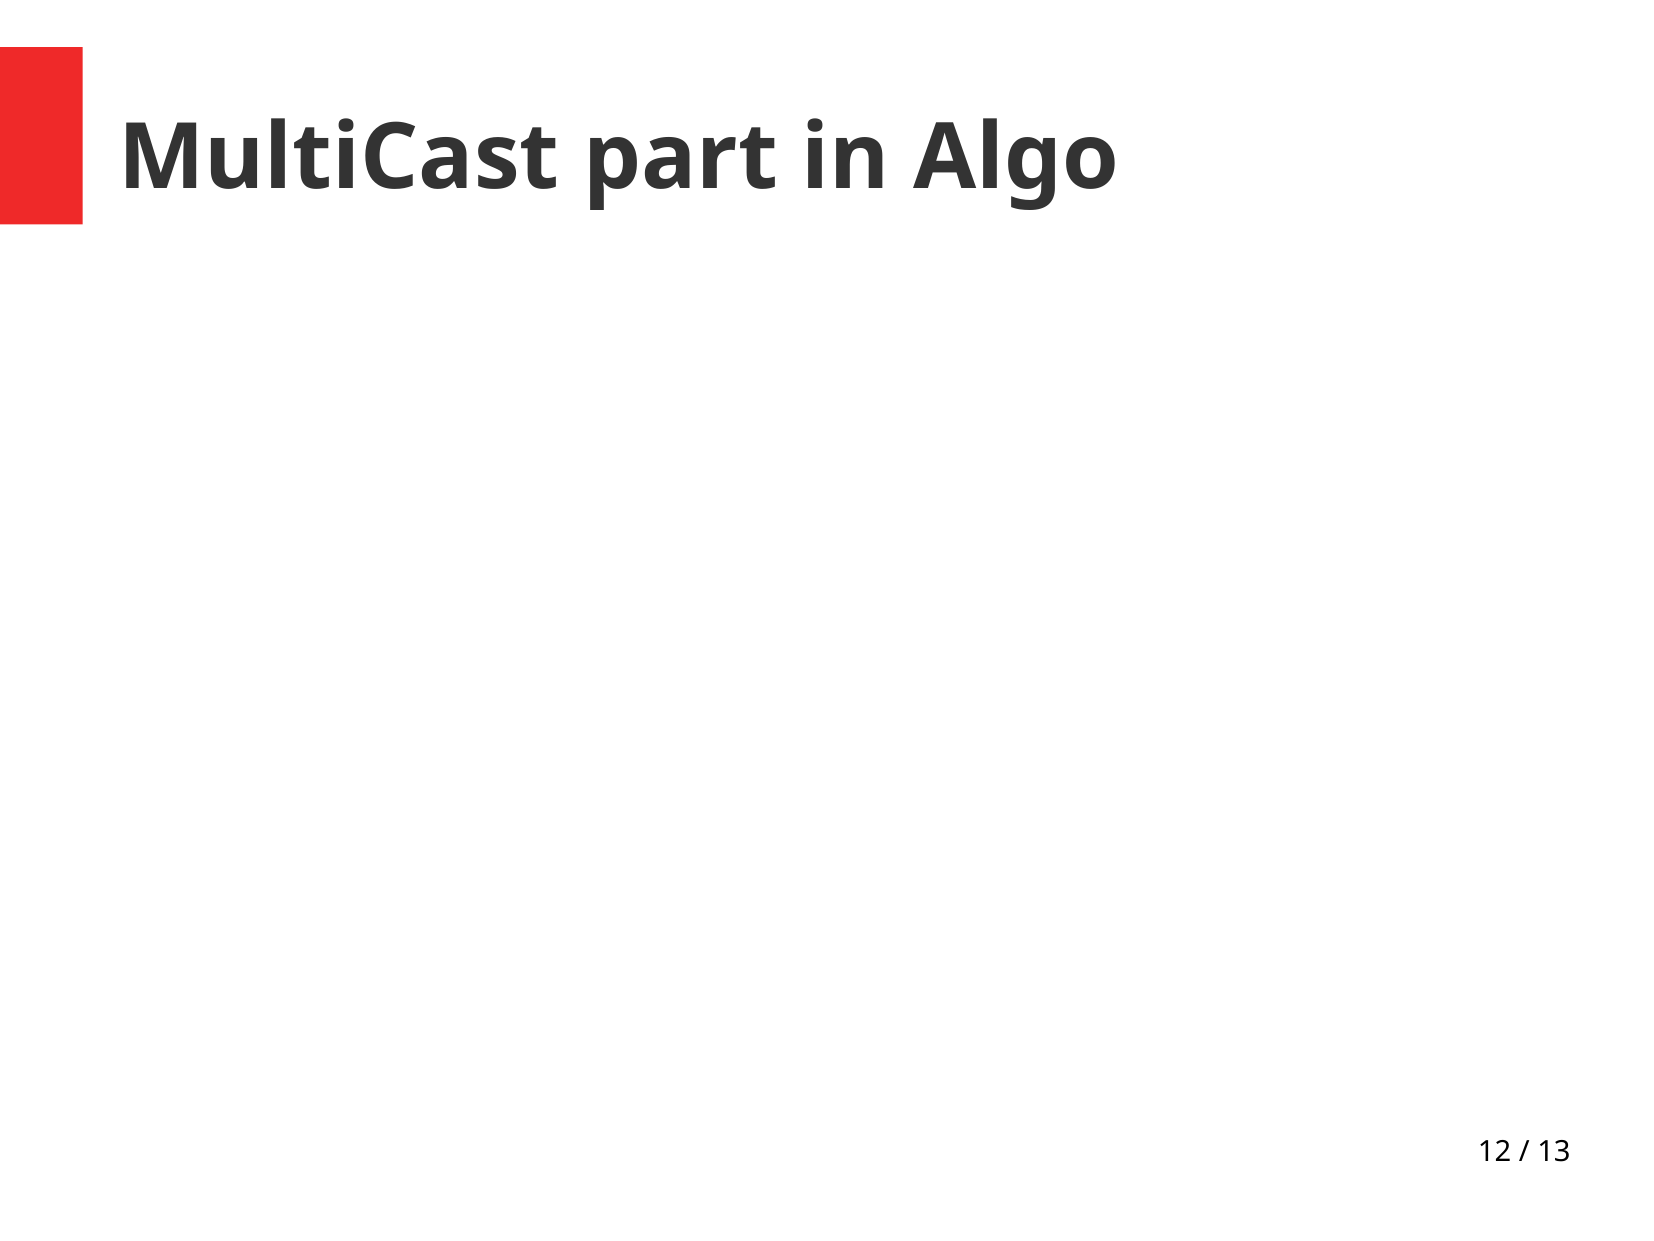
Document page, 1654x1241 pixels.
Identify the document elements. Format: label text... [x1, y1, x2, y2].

title MultiCast part in Algo [118, 49, 1571, 257]
